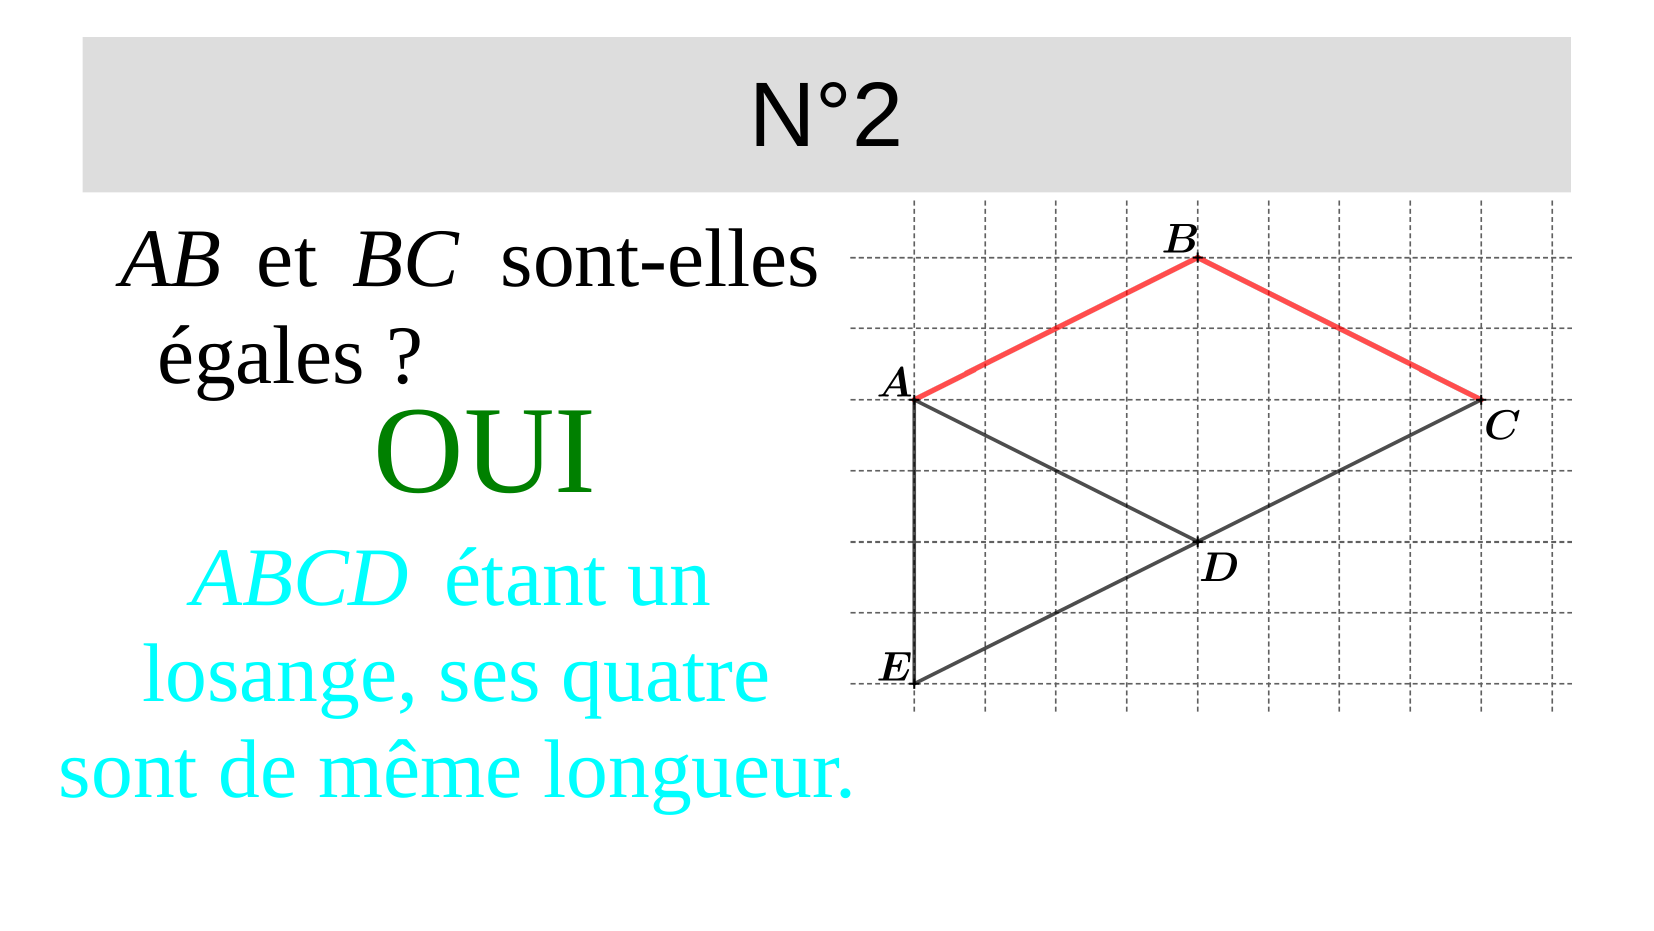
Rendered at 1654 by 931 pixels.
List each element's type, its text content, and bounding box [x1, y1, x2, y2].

chart [52, 531, 863, 816]
title N°2 [82, 37, 1571, 193]
picture [850, 200, 1572, 713]
chart [105, 213, 827, 520]
